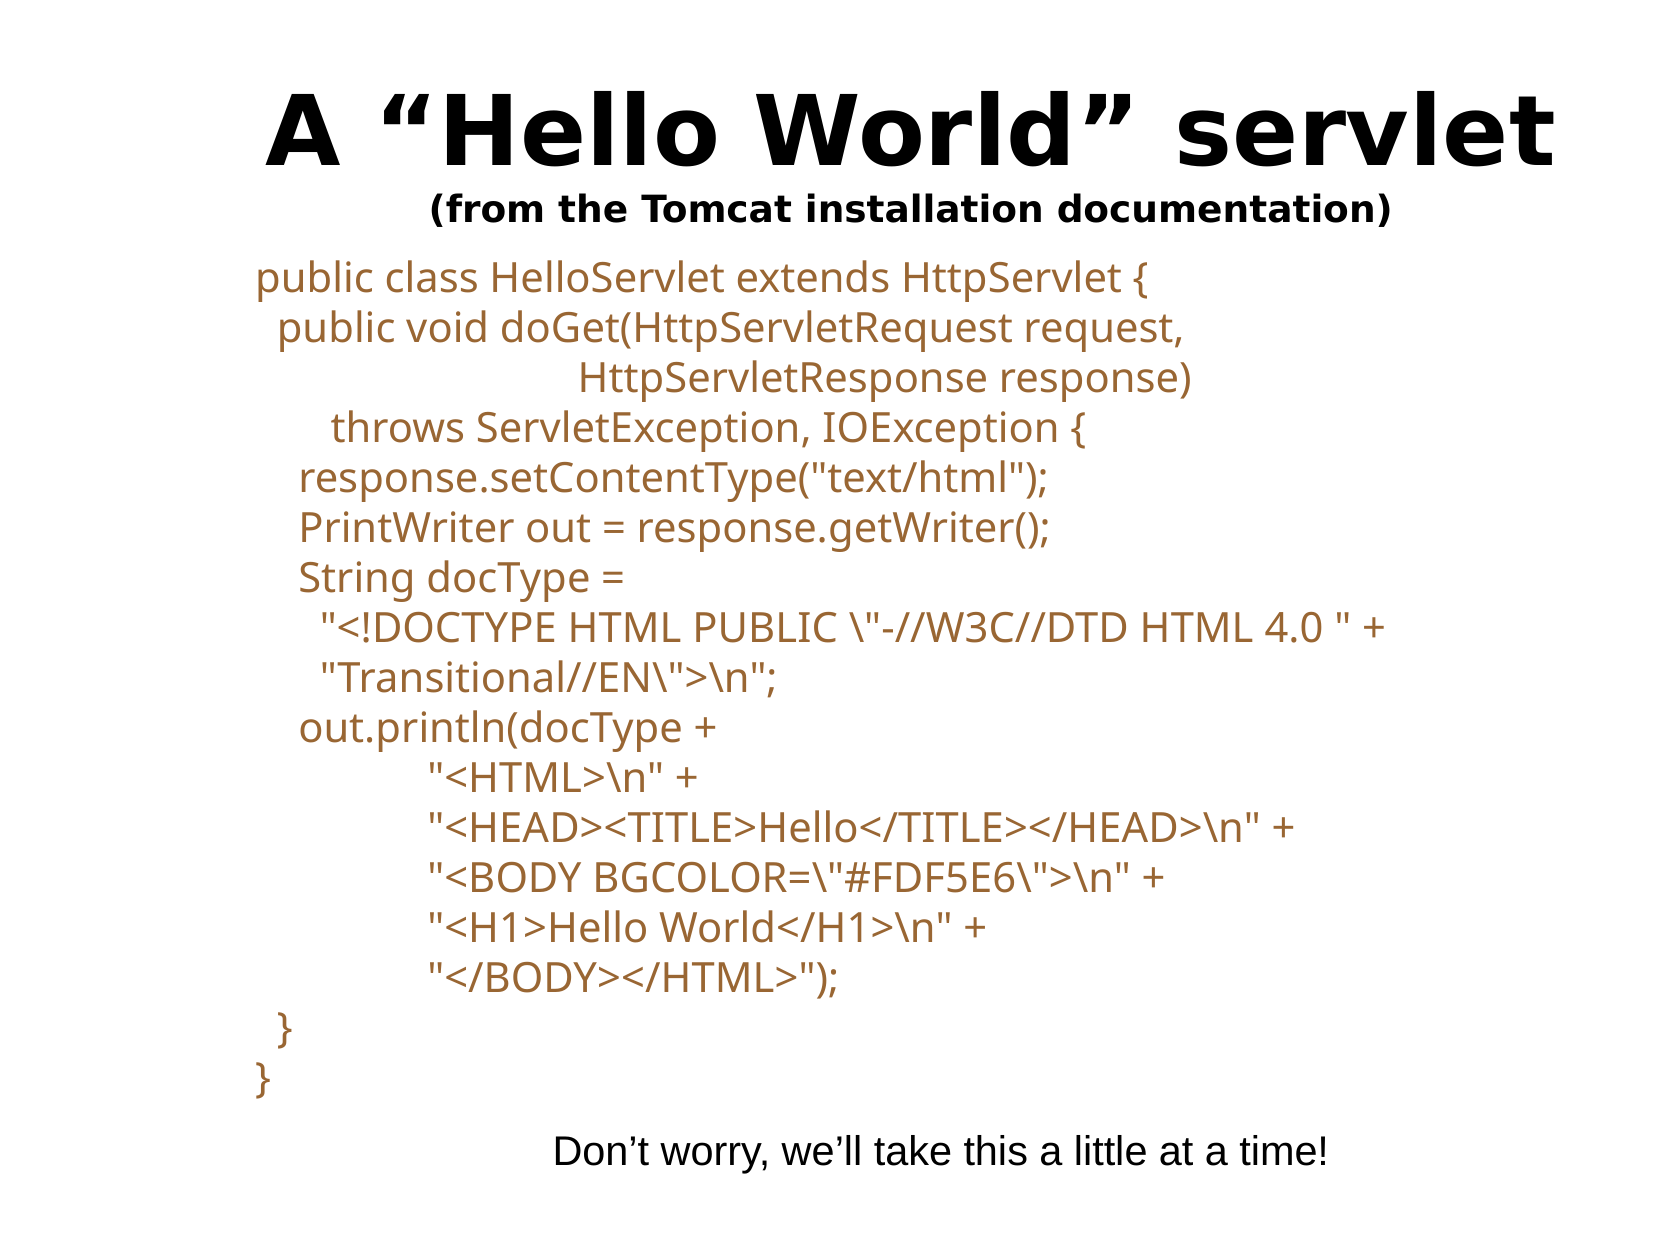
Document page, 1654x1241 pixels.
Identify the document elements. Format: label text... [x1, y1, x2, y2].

text_box public class HelloServlet extends HttpServlet { public void doGet(HttpServletRequest request, HttpServletResponse response) throws ServletException, IOException { response.setContentType("text/html"); PrintWriter out = response.getWriter(); String docType = "<!DOCTYPE HTML PUBLIC \"-//W3C//DTD HTML 4.0 " + "Transitional//EN\">\n"; out.println(docType + "<HTML>\n" + "<HEAD><TITLE>Hello</TITLE></HEAD>\n" + "<BODY BGCOLOR=\"#FDF5E6\">\n" + "<H1>Hello World</H1>\n" + "</BODY></HTML>"); } } [240, 242, 1402, 1109]
title A “Hello World” servlet (from the Tomcat installation documentation) [206, 86, 1616, 238]
text_box Don’t worry, we’ll take this a little at a time! [502, 1116, 1346, 1182]
